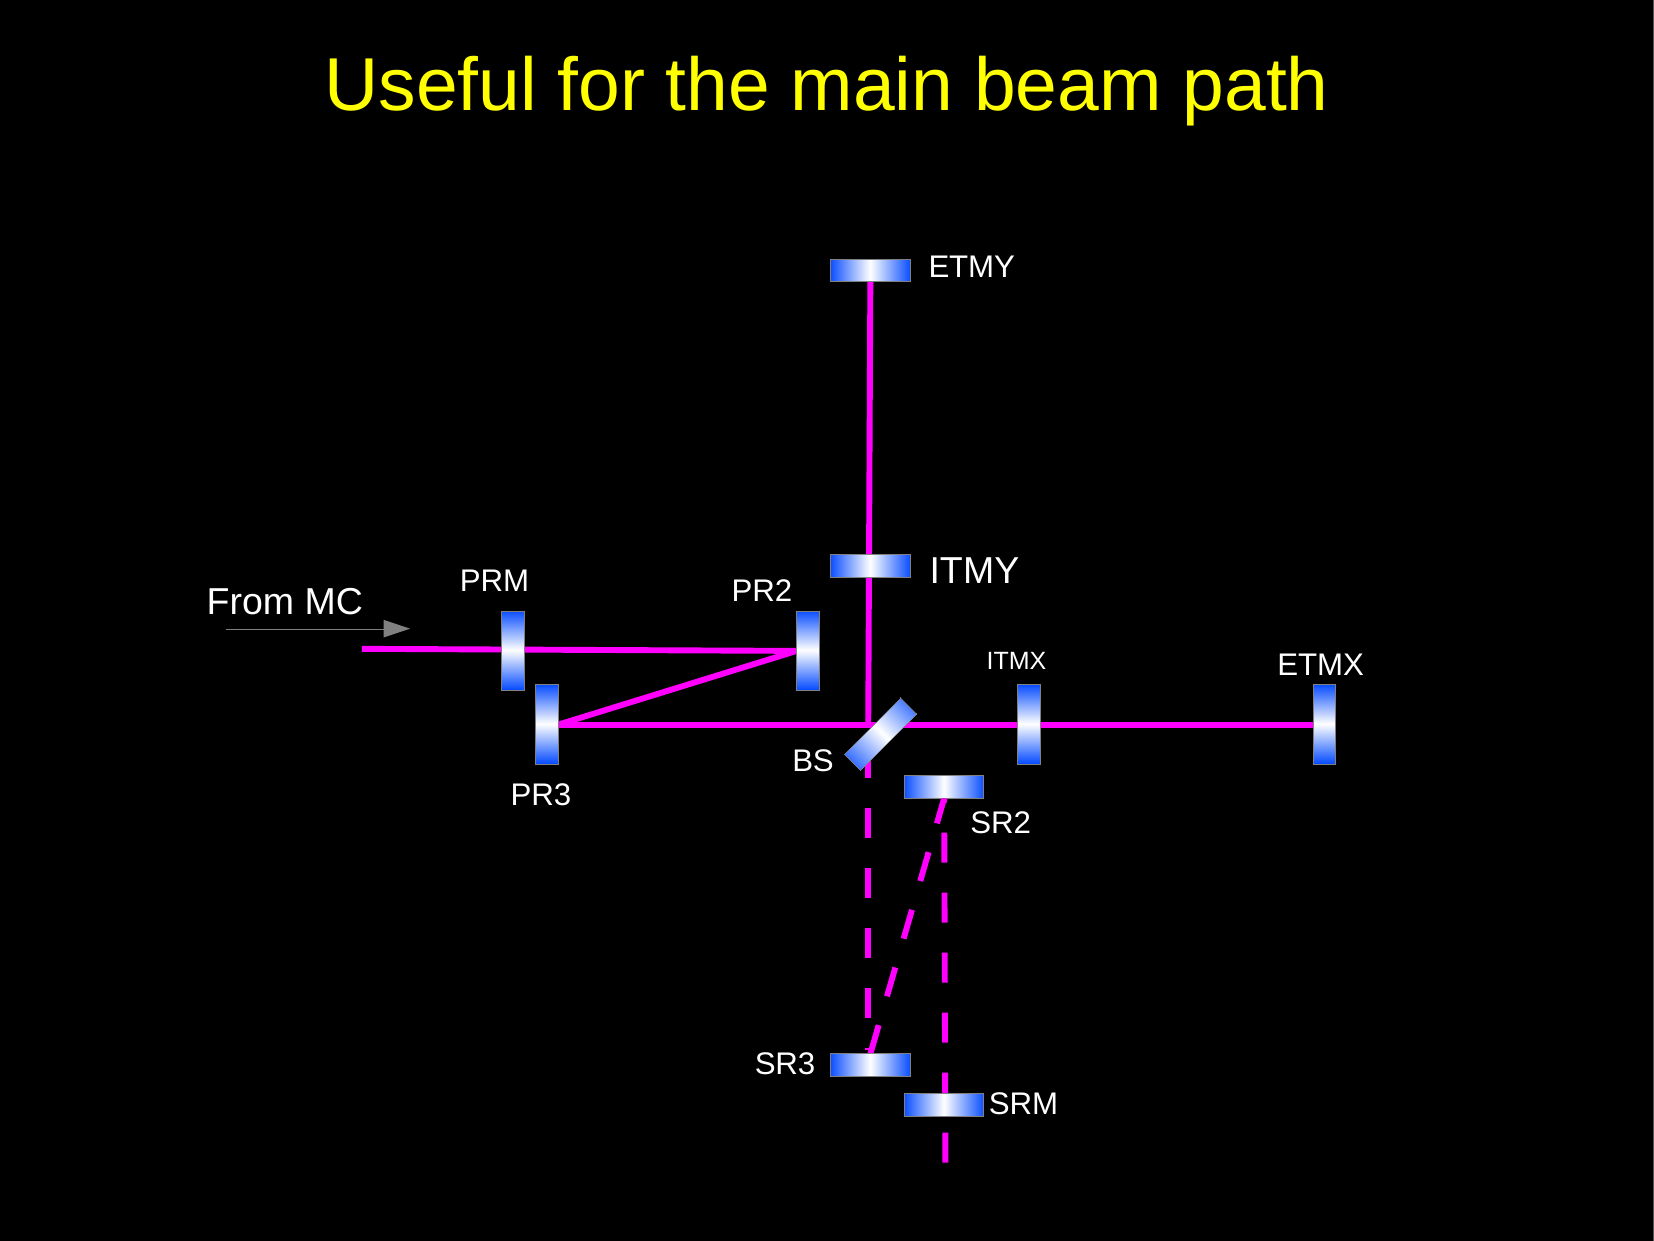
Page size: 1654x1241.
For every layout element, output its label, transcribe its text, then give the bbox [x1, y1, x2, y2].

text_box From MC [191, 573, 378, 631]
text_box PRM [445, 556, 581, 610]
text_box BS [777, 735, 849, 786]
text_box [1313, 697, 1336, 765]
text_box [1017, 697, 1041, 765]
text_box [849, 697, 917, 771]
text_box [796, 620, 820, 691]
text_box [842, 1053, 911, 1077]
text_box [904, 1093, 984, 1117]
text_box SRM [974, 1078, 1100, 1133]
text_box [830, 259, 911, 282]
text_box SR2 [955, 798, 1076, 852]
text_box [535, 684, 559, 765]
text_box Useful for the main beam path [309, 35, 1344, 135]
text_box [904, 775, 984, 799]
text_box ETMY [913, 242, 1063, 299]
text_box ITMX [971, 639, 1105, 697]
text_box [501, 611, 525, 691]
text_box PR2 [716, 565, 839, 620]
text_box SR3 [740, 1039, 842, 1093]
text_box PR3 [495, 769, 608, 824]
text_box [830, 554, 911, 578]
text_box ITMY [914, 542, 1054, 600]
text_box ETMX [1262, 639, 1410, 697]
